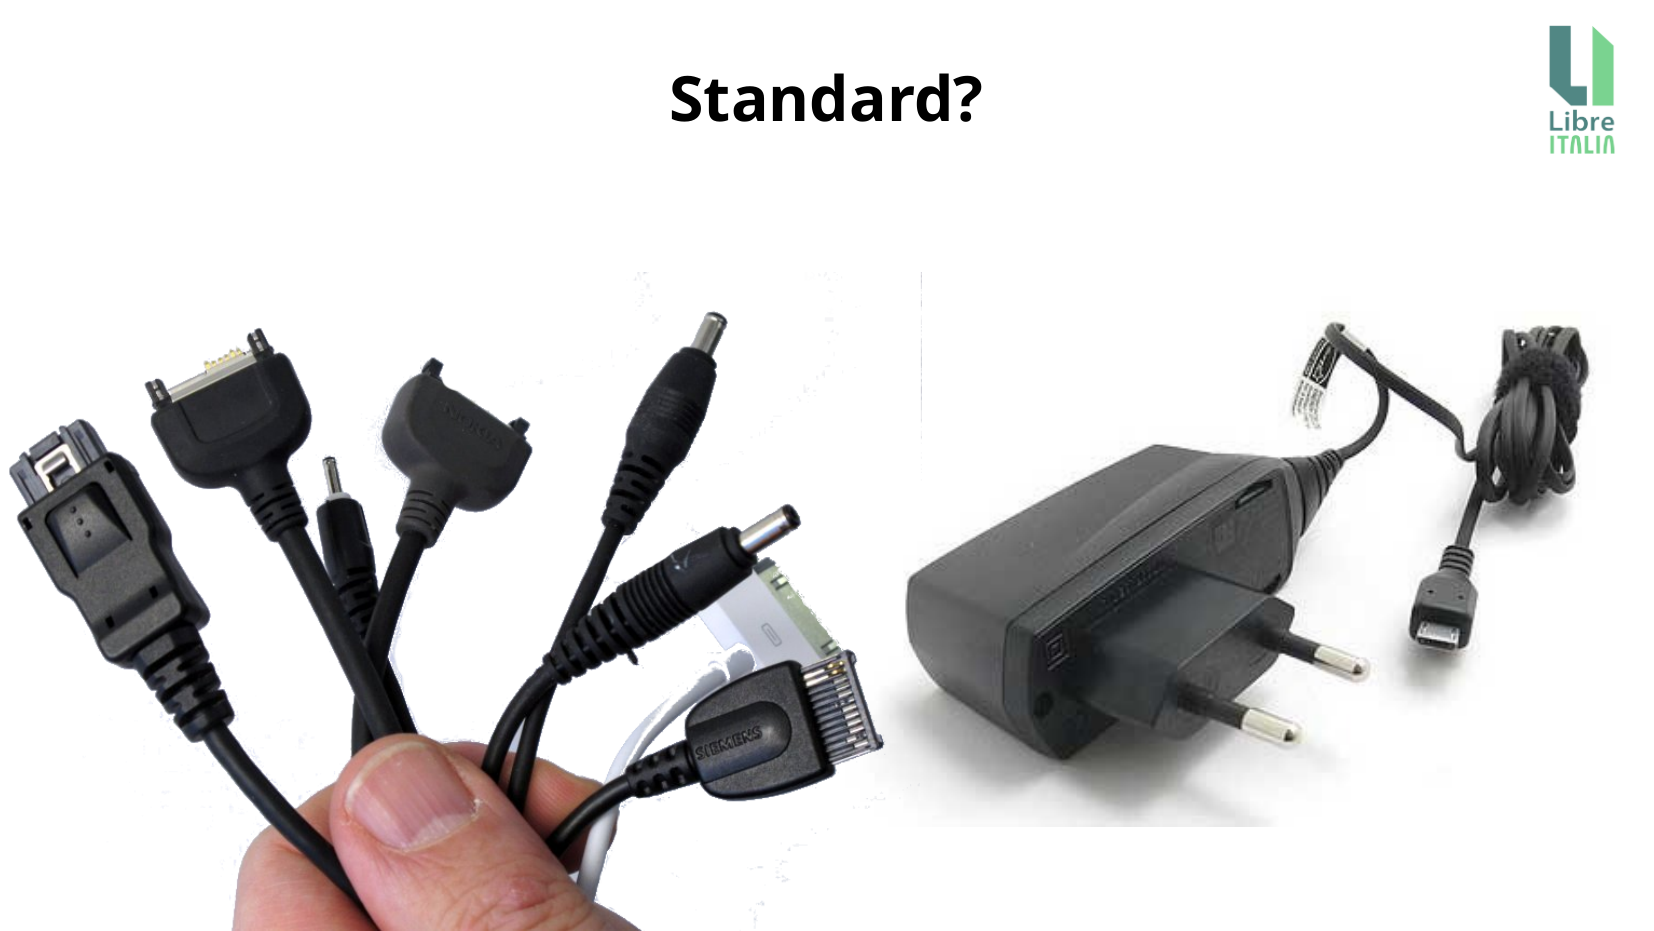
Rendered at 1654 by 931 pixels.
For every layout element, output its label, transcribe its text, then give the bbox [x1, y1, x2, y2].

picture [5, 272, 1654, 931]
title Standard? [129, 44, 1525, 151]
picture [1529, 23, 1632, 158]
